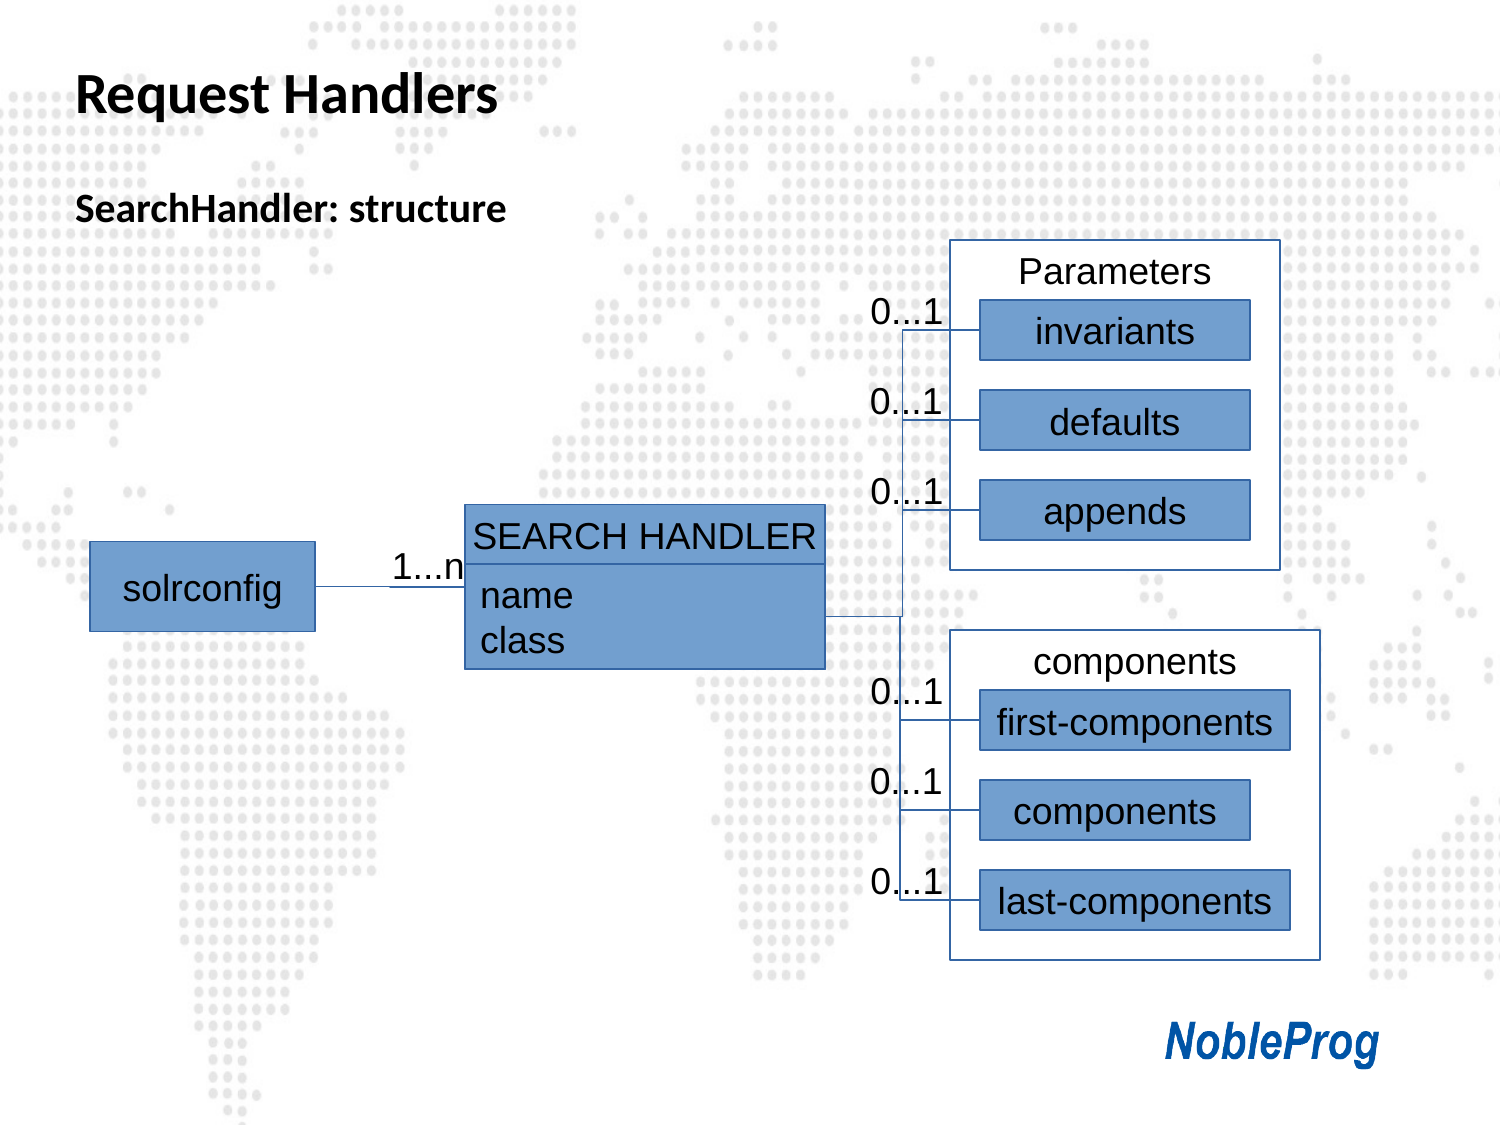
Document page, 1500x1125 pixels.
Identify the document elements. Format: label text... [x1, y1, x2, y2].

picture [0, 0, 1500, 1125]
text_box components [979, 779, 1250, 840]
text_box name class [465, 564, 825, 669]
text_box solrconfig [90, 541, 316, 632]
text_box components [949, 629, 1320, 960]
text_box 0...1 [854, 369, 950, 420]
text_box 1...n [377, 535, 472, 601]
text_box 0...1 [855, 460, 951, 510]
text_box SearchHandler: structure [75, 180, 1425, 256]
text_box appends [979, 479, 1250, 540]
text_box last-components [979, 870, 1291, 930]
text_box 0...1 [855, 850, 951, 901]
text_box Parameters [949, 239, 1280, 570]
text_box SEARCH HANDLER [465, 504, 826, 616]
text_box first-components [979, 690, 1291, 750]
text_box 0...1 [854, 749, 950, 800]
text_box defaults [979, 390, 1250, 450]
text_box 0...1 [855, 280, 951, 330]
text_box invariants [979, 299, 1250, 360]
text_box 0...1 [855, 659, 951, 710]
text_box Request Handlers [75, 55, 1425, 180]
